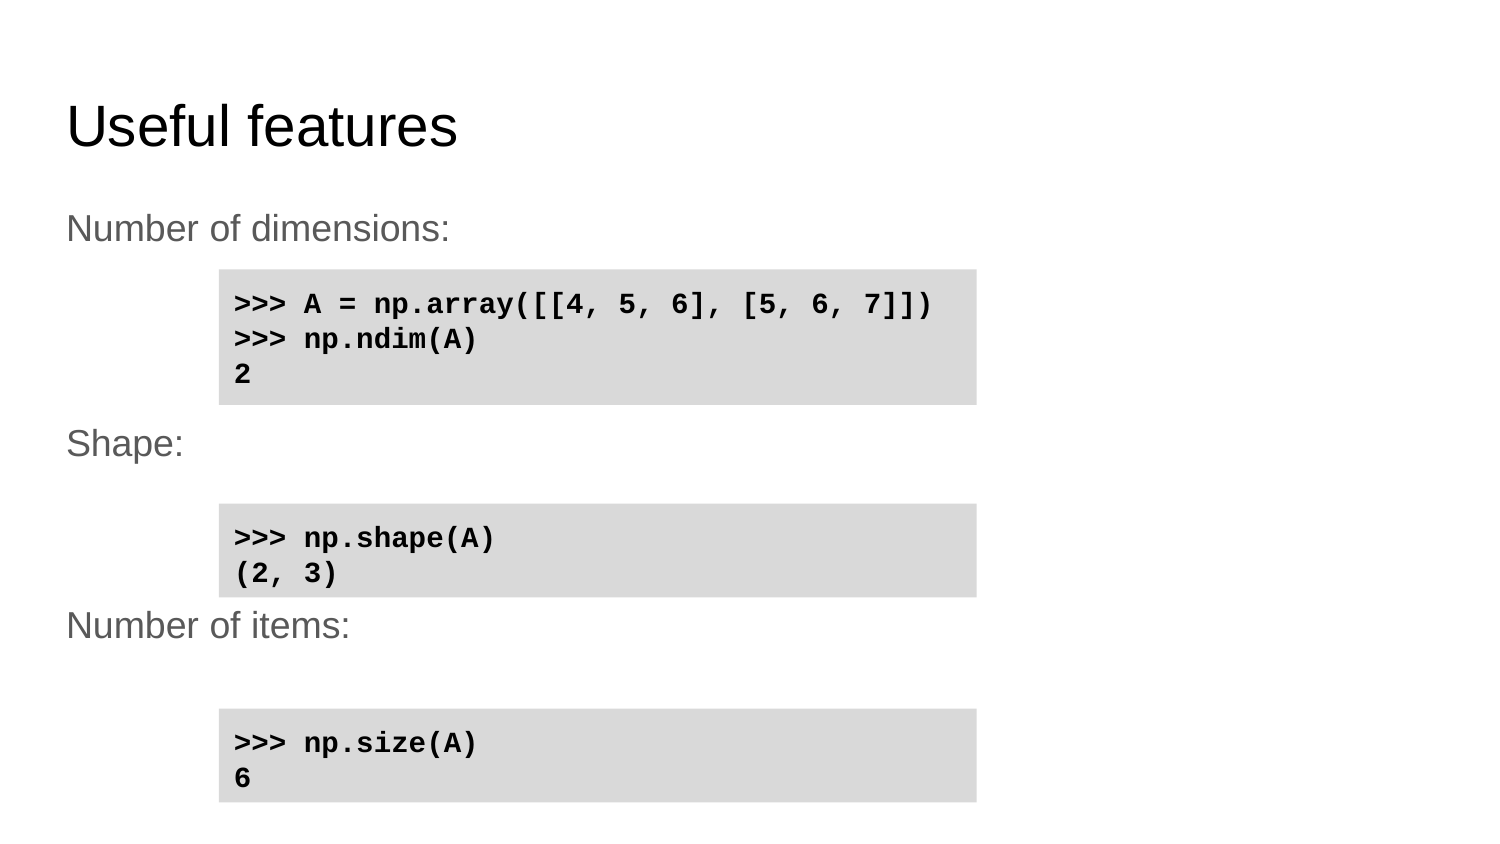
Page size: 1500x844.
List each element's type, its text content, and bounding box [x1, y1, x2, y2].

list Number of dimensions: Shape: Number of items: [51, 189, 1449, 750]
text_box >>> A = np.array([[4, 5, 6], [5, 6, 7]]) >>> np.ndim(A) 2 [218, 269, 977, 405]
text_box >>> np.shape(A) (2, 3) [218, 503, 977, 598]
title Useful features [51, 72, 1449, 167]
text_box >>> np.size(A) 6 [218, 708, 977, 803]
